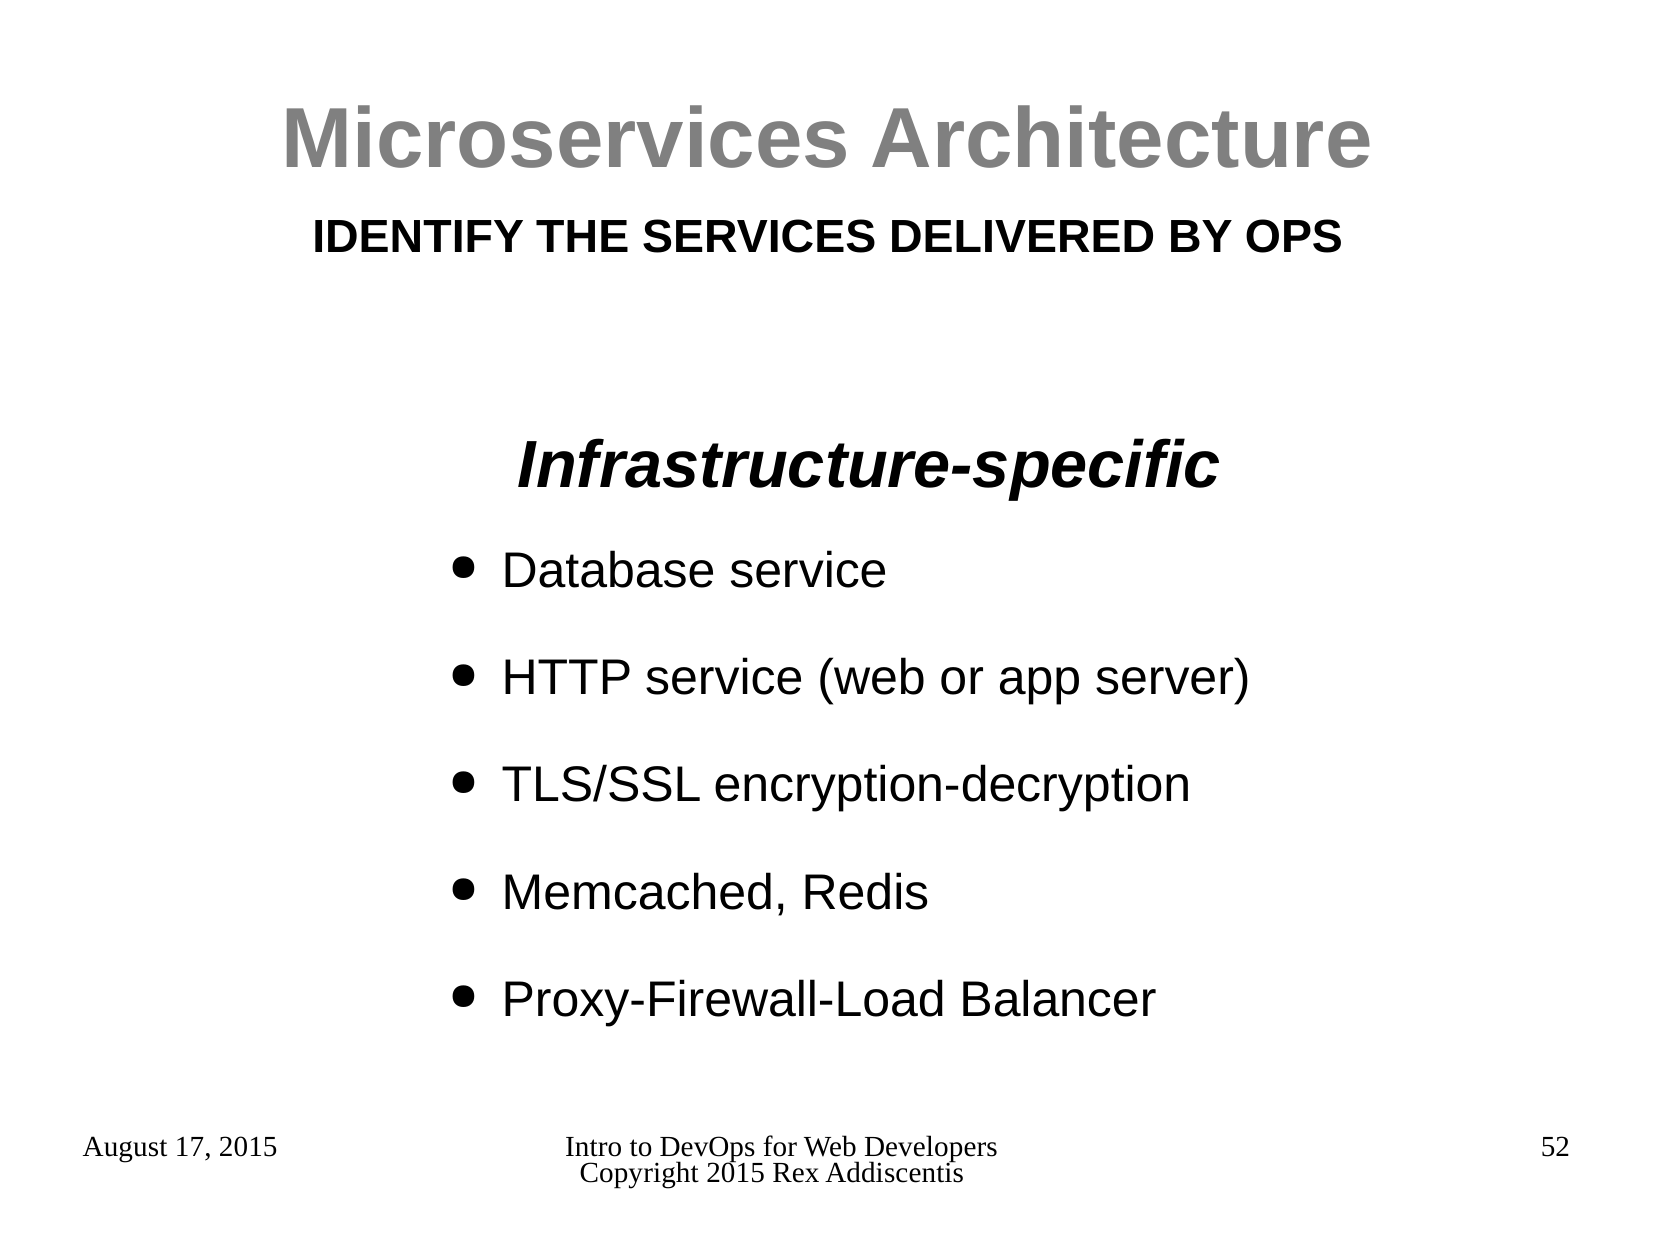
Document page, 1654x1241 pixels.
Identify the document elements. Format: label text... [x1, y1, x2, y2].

list Infrastructure-specific Database service HTTP service (web or app server) TLS/SSL encryption-decryption Memcached, Redis Proxy-Firewall-Load Balancer [359, 390, 1380, 1032]
list Microservices Architecture IDENTIFY THE SERVICES DELIVERED BY OPS [84, 75, 1572, 264]
